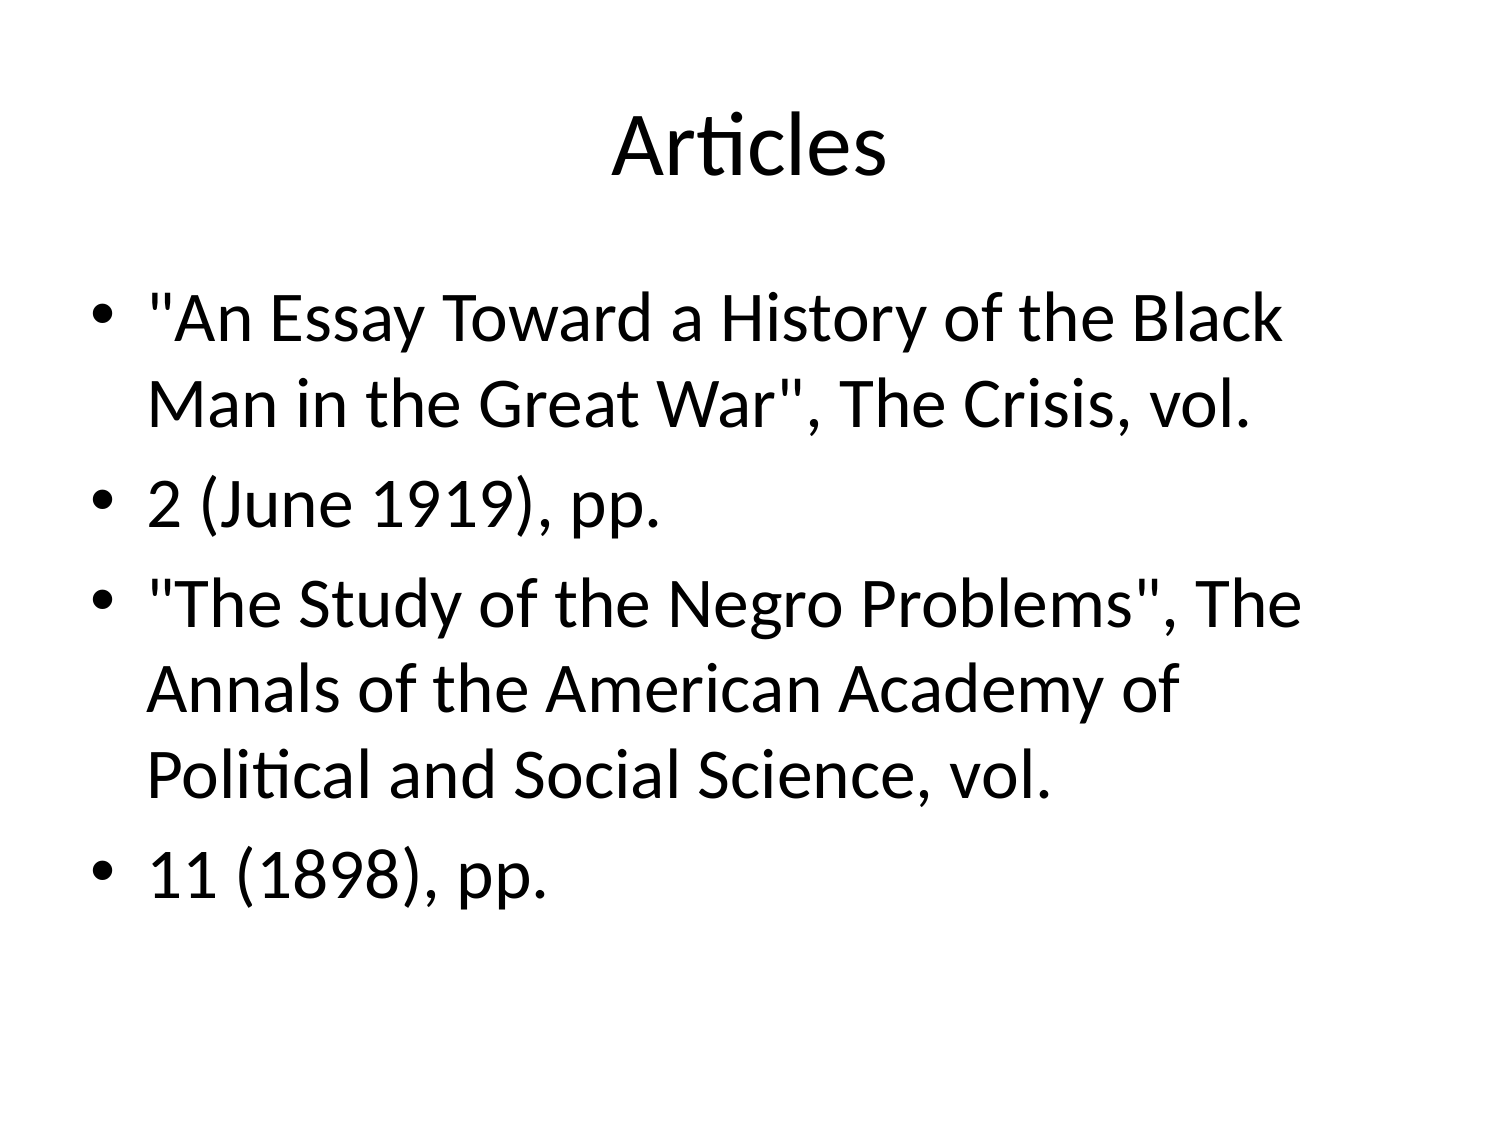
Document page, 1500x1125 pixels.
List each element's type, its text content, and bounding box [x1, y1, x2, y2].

list "An Essay Toward a History of the Black Man in the Great War", The Crisis, vol. 2 (June 1919), pp. "The Study of the Negro Problems", The Annals of the American Academy of Political and Social Science, vol. 11 (1898), pp. [75, 262, 1425, 1005]
title Articles [75, 45, 1425, 233]
